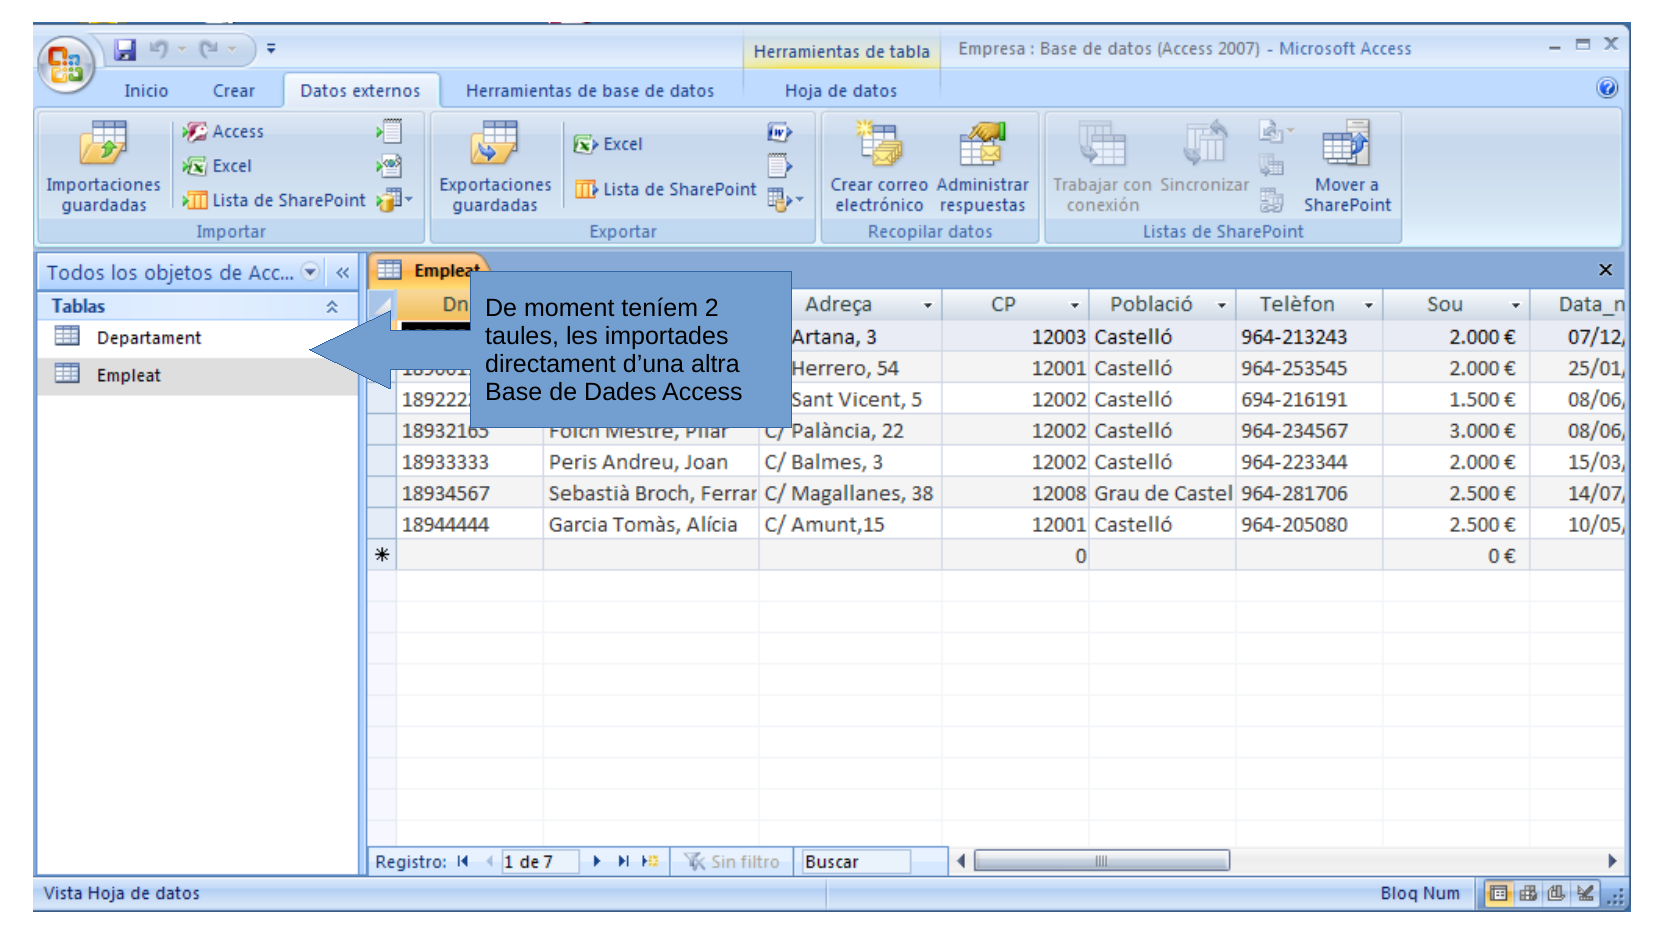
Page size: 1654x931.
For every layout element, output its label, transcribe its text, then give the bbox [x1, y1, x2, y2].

text_box De moment teníem 2 taules, les importades directament d’una altra Base de Dades Access [309, 271, 792, 428]
picture [33, 22, 1631, 912]
